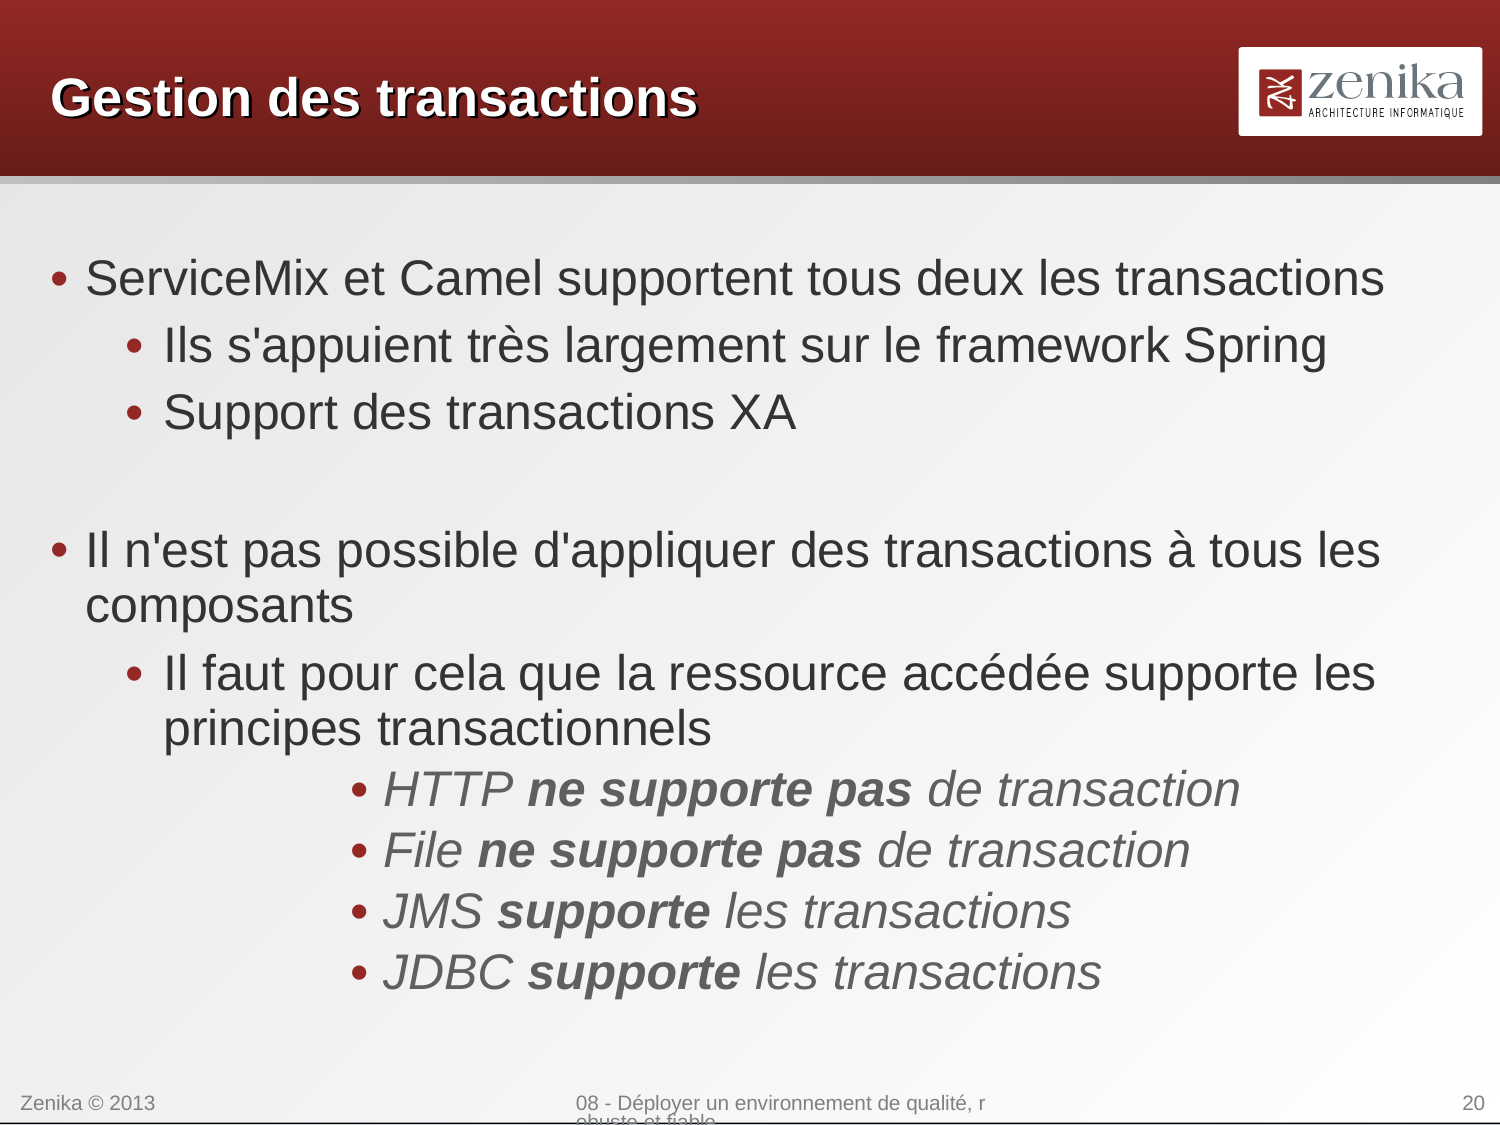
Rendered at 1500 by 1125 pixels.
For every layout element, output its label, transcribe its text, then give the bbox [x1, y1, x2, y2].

picture [1257, 58, 1464, 125]
list ServiceMix et Camel supportent tous deux les transactions Ils s'appuient très largement sur le framework Spring Support des transactions XA Il n'est pas possible d'appliquer des transactions à tous les composants Il faut pour cela que la ressource accédée supporte les principes transactionnels HTTP ne supporte pas de transaction File ne supporte pas de transaction JMS supporte les transactions JDBC supporte les transactions [50, 250, 1477, 1064]
title Gestion des transactions [50, 22, 1206, 172]
